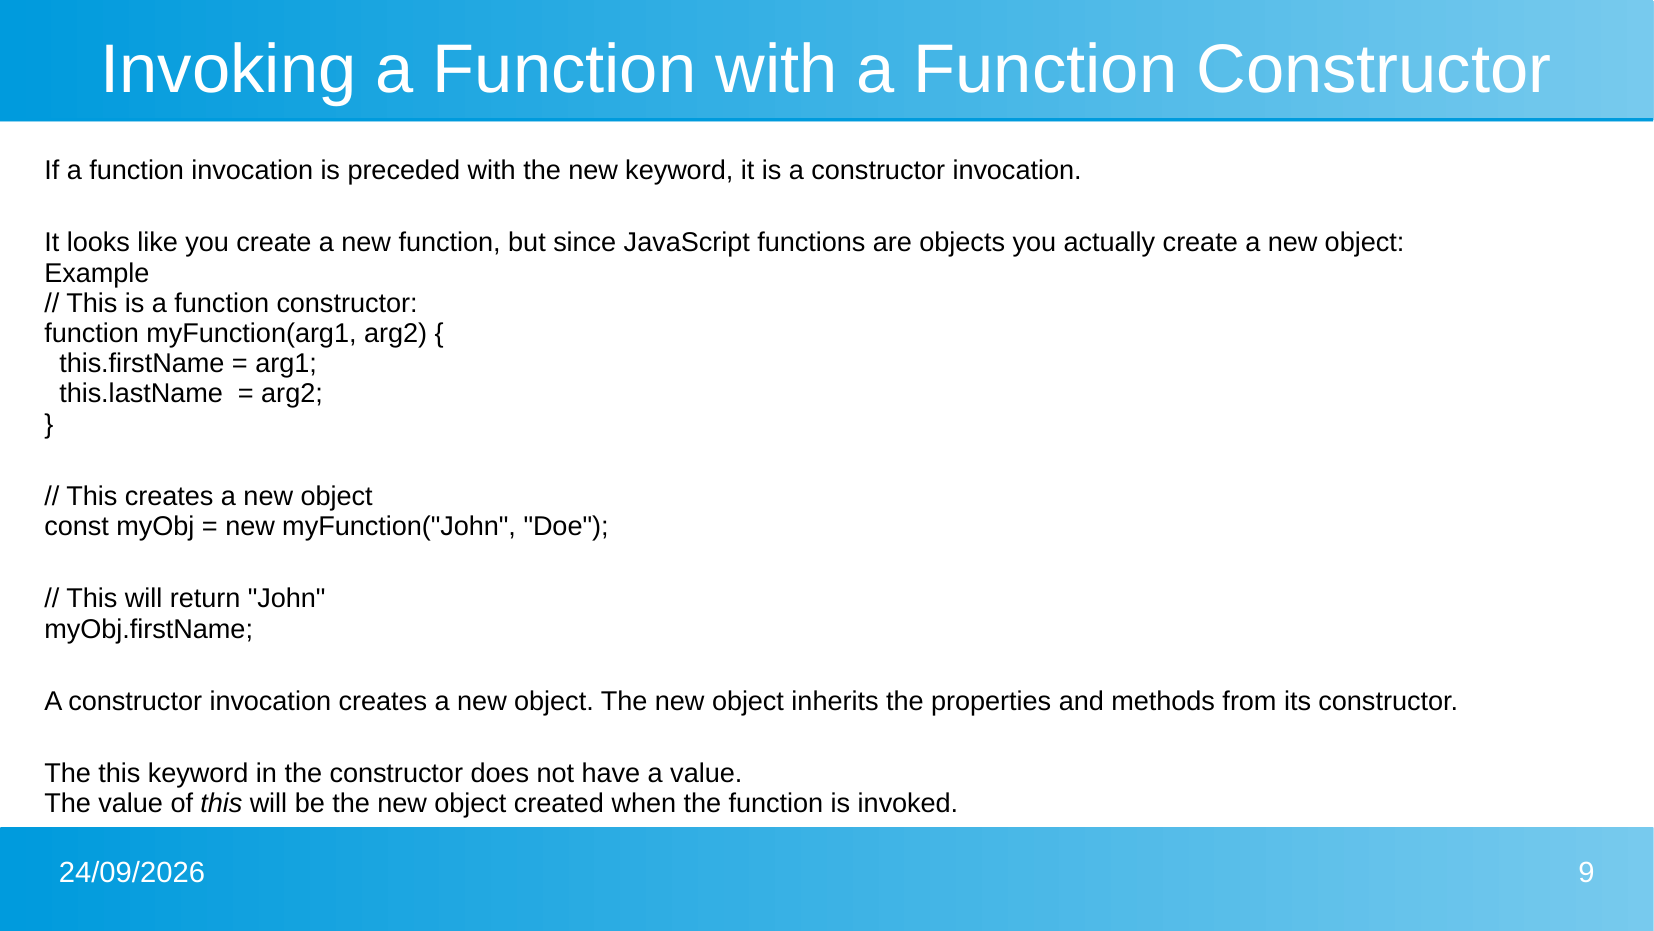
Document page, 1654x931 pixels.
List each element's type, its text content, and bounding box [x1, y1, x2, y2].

title Invoking a Function with a Function Constructor [59, 29, 1595, 108]
text_box If a function invocation is preceded with the new keyword, it is a constructor invocation. It looks like you create a new function, but since JavaScript functions are objects you actually create a new object: Example // This is a function constructor: function myFunction(arg1, arg2) { this.firstName = arg1; this.lastName = arg2; } // This creates a new object const myObj = new myFunction("John", "Doe"); // This will return "John" myObj.firstName; A constructor invocation creates a new object. The new object inherits the properties and methods from its constructor. The this keyword in the constructor does not have a value. The value of this will be the new object created when the function is invoked. [29, 147, 1625, 868]
